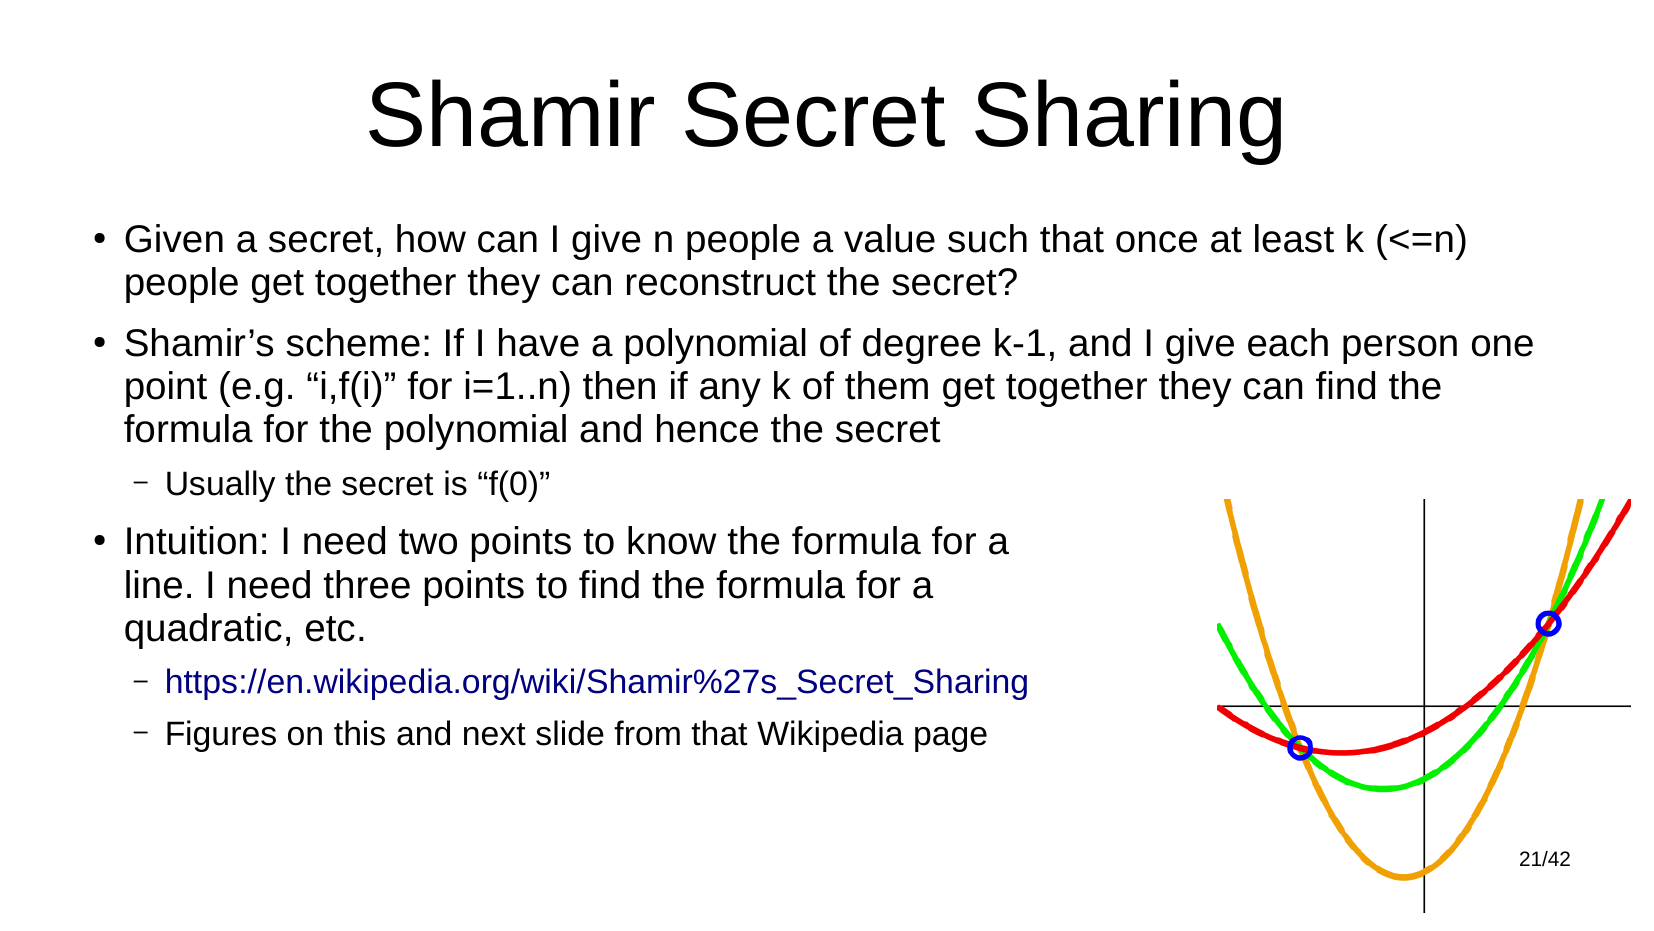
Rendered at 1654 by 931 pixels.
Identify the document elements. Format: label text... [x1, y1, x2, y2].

title Shamir Secret Sharing [82, 37, 1571, 193]
picture [1217, 499, 1631, 913]
list Given a secret, how can I give n people a value such that once at least k (<=n) people get together they can reconstruct the secret? Shamir’s scheme: If I have a polynomial of degree k-1, and I give each person one point (e.g. “i,f(i)” for i=1..n) then if any k of them get together they can find the formula for the polynomial and hence the secret Usually the secret is “f(0)” Intuition: I need two points to know the formula for a line. I need three points to find the formula for a quadratic, etc. https://en.wikipedia.org/wiki/Shamir%27s_Secret_Sharing Figures on this and next slide from that Wikipedia page [82, 217, 1571, 758]
